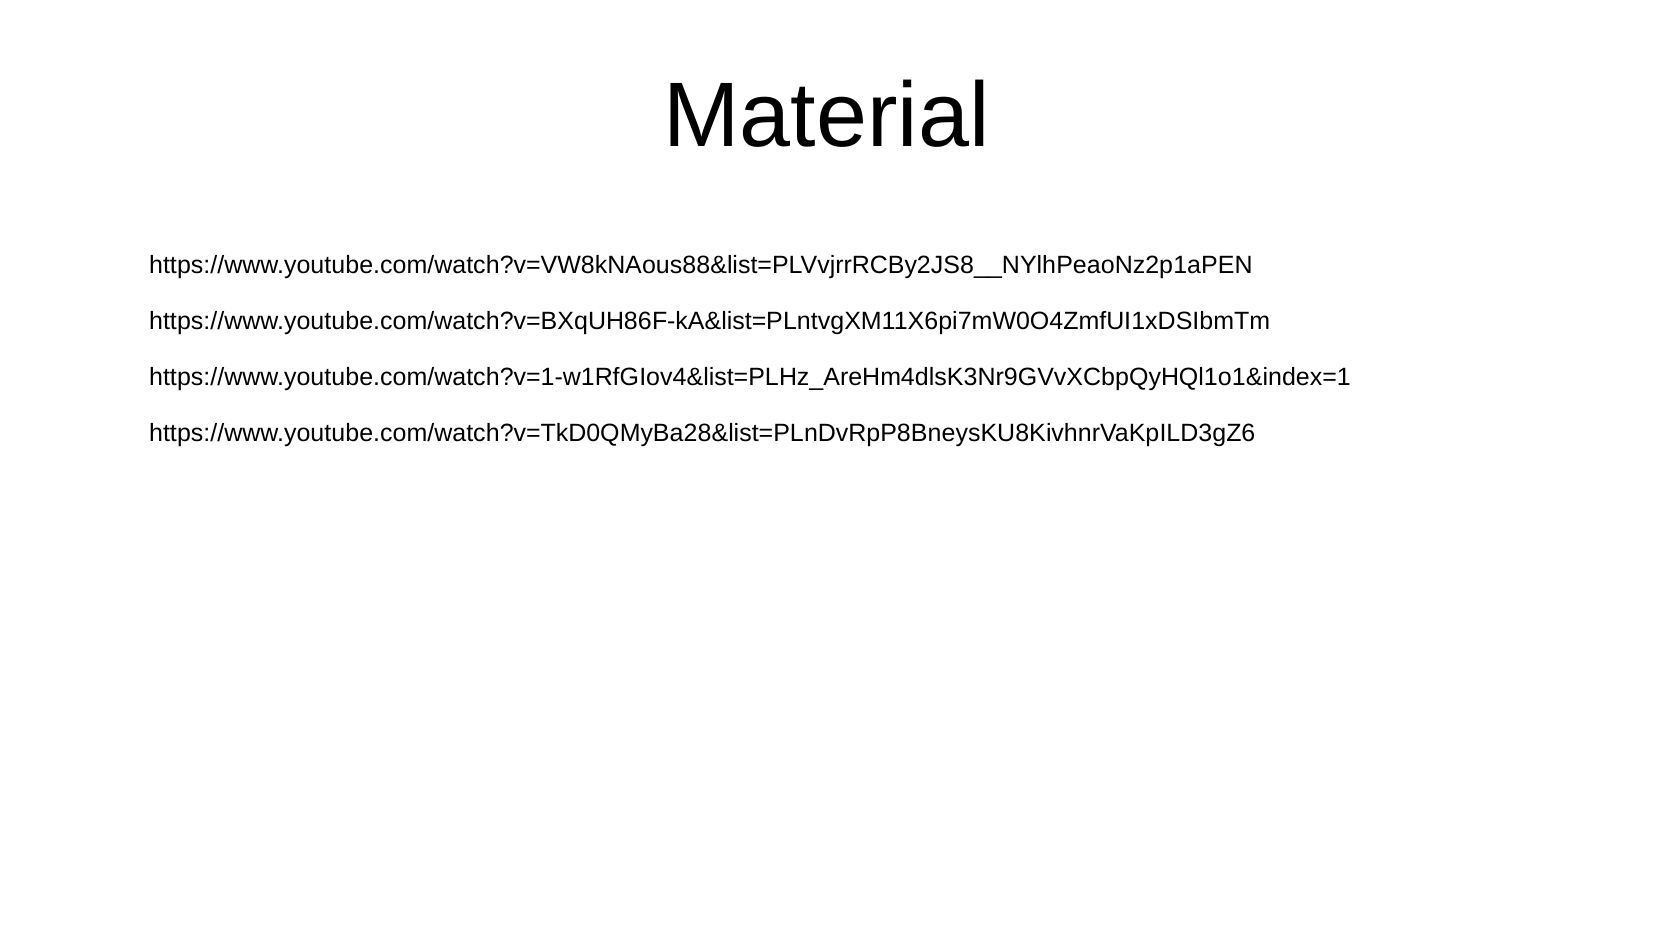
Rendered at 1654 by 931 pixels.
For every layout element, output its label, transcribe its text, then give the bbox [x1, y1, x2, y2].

title Material [82, 37, 1571, 193]
text_box https://www.youtube.com/watch?v=VW8kNAous88&list=PLVvjrrRCBy2JS8__NYlhPeaoNz2p1aPEN https://www.youtube.com/watch?v=BXqUH86F-kA&list=PLntvgXM11X6pi7mW0O4ZmfUI1xDSIbmTm https://www.youtube.com/watch?v=1-w1RfGIov4&list=PLHz_AreHm4dlsK3Nr9GVvXCbpQyHQl1o1&index=1 https://www.youtube.com/watch?v=TkD0QMyBa28&list=PLnDvRpP8BneysKU8KivhnrVaKpILD3gZ6 [134, 243, 1418, 678]
